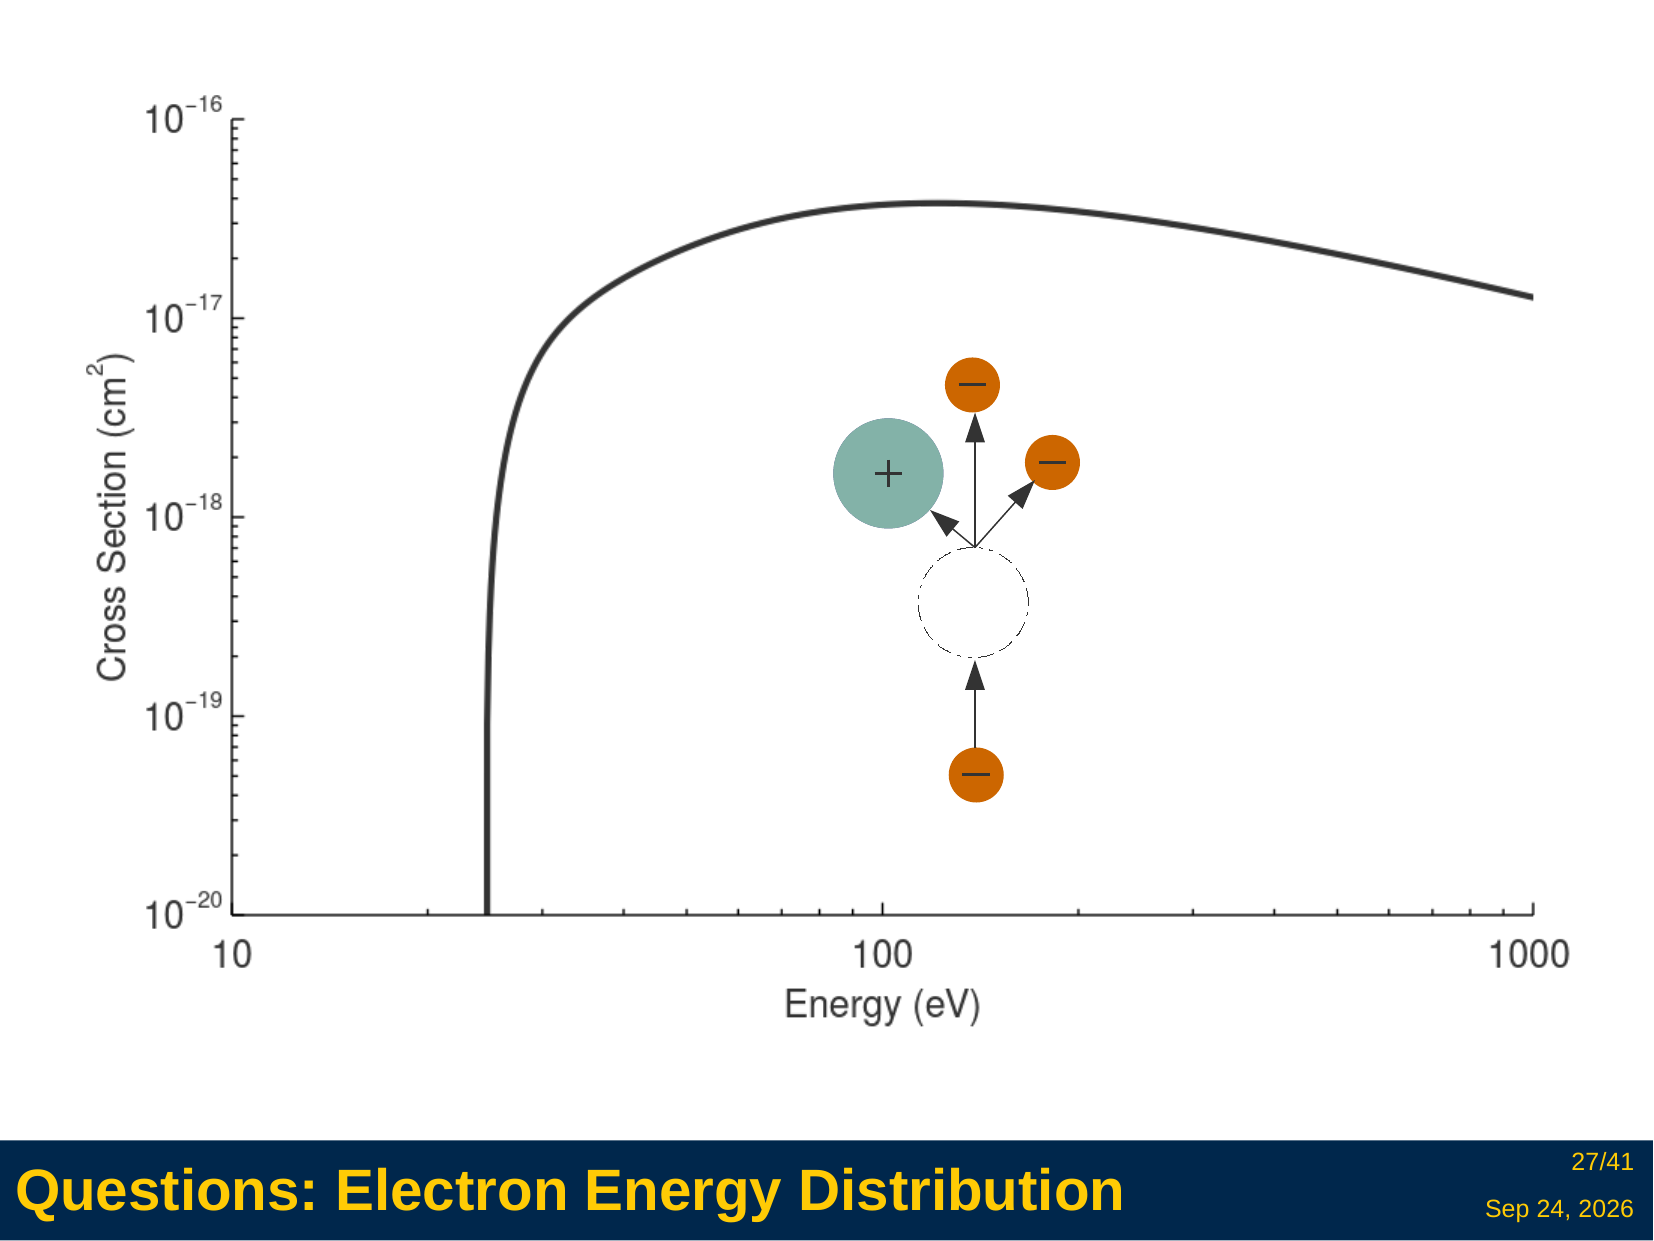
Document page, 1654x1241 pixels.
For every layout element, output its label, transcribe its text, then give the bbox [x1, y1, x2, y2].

title Questions: Electron Energy Distribution [14, 1140, 1380, 1241]
picture [82, 82, 1571, 1028]
